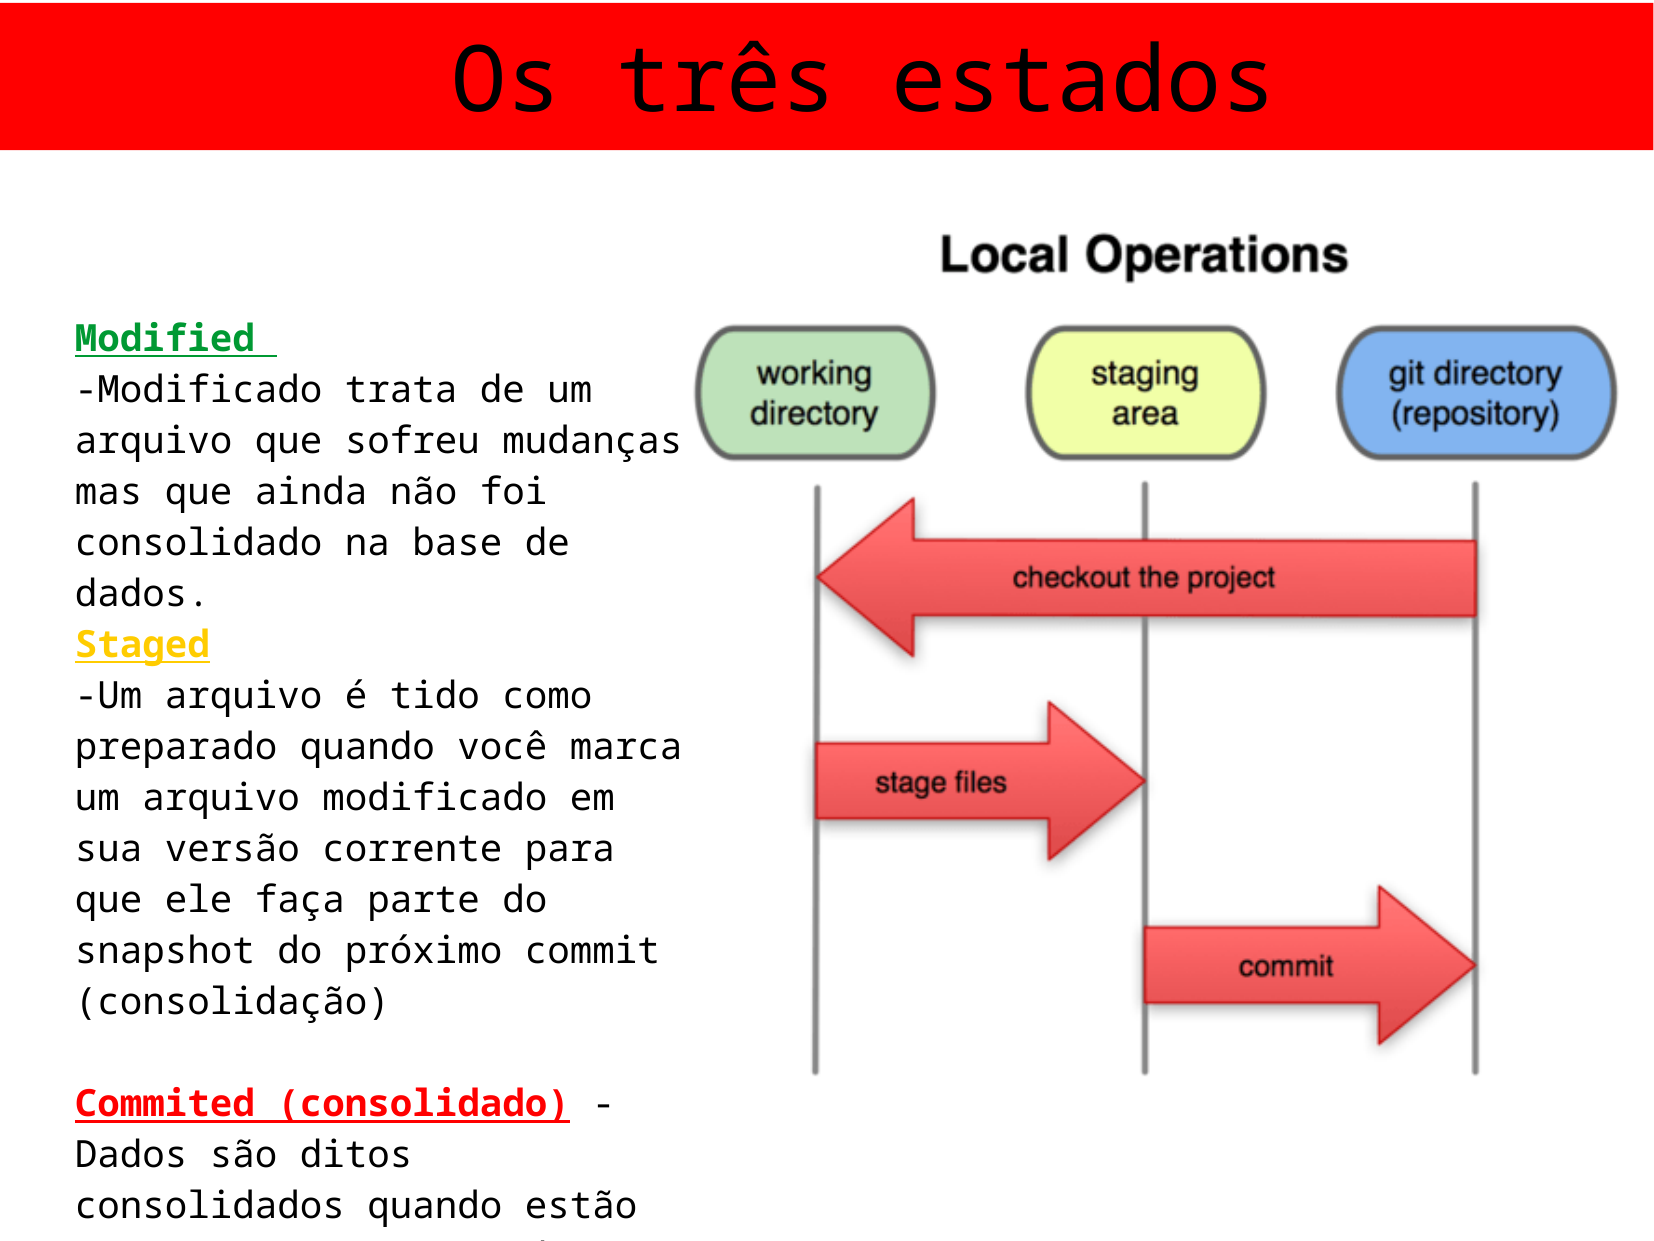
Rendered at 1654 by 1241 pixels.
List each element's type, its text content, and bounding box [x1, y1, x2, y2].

picture [690, 224, 1621, 1081]
text_box Modified -Modificado trata de um arquivo que sofreu mudanças mas que ainda não foi consolidado na base de dados. Staged -Um arquivo é tido como preparado quando você marca um arquivo modificado em sua versão corrente para que ele faça parte do snapshot do próximo commit (consolidação) Commited (consolidado) -Dados são ditos consolidados quando estão seguramente armazenados em sua base de dados local. [60, 253, 706, 1189]
title Os três estados [0, 2, 1654, 151]
